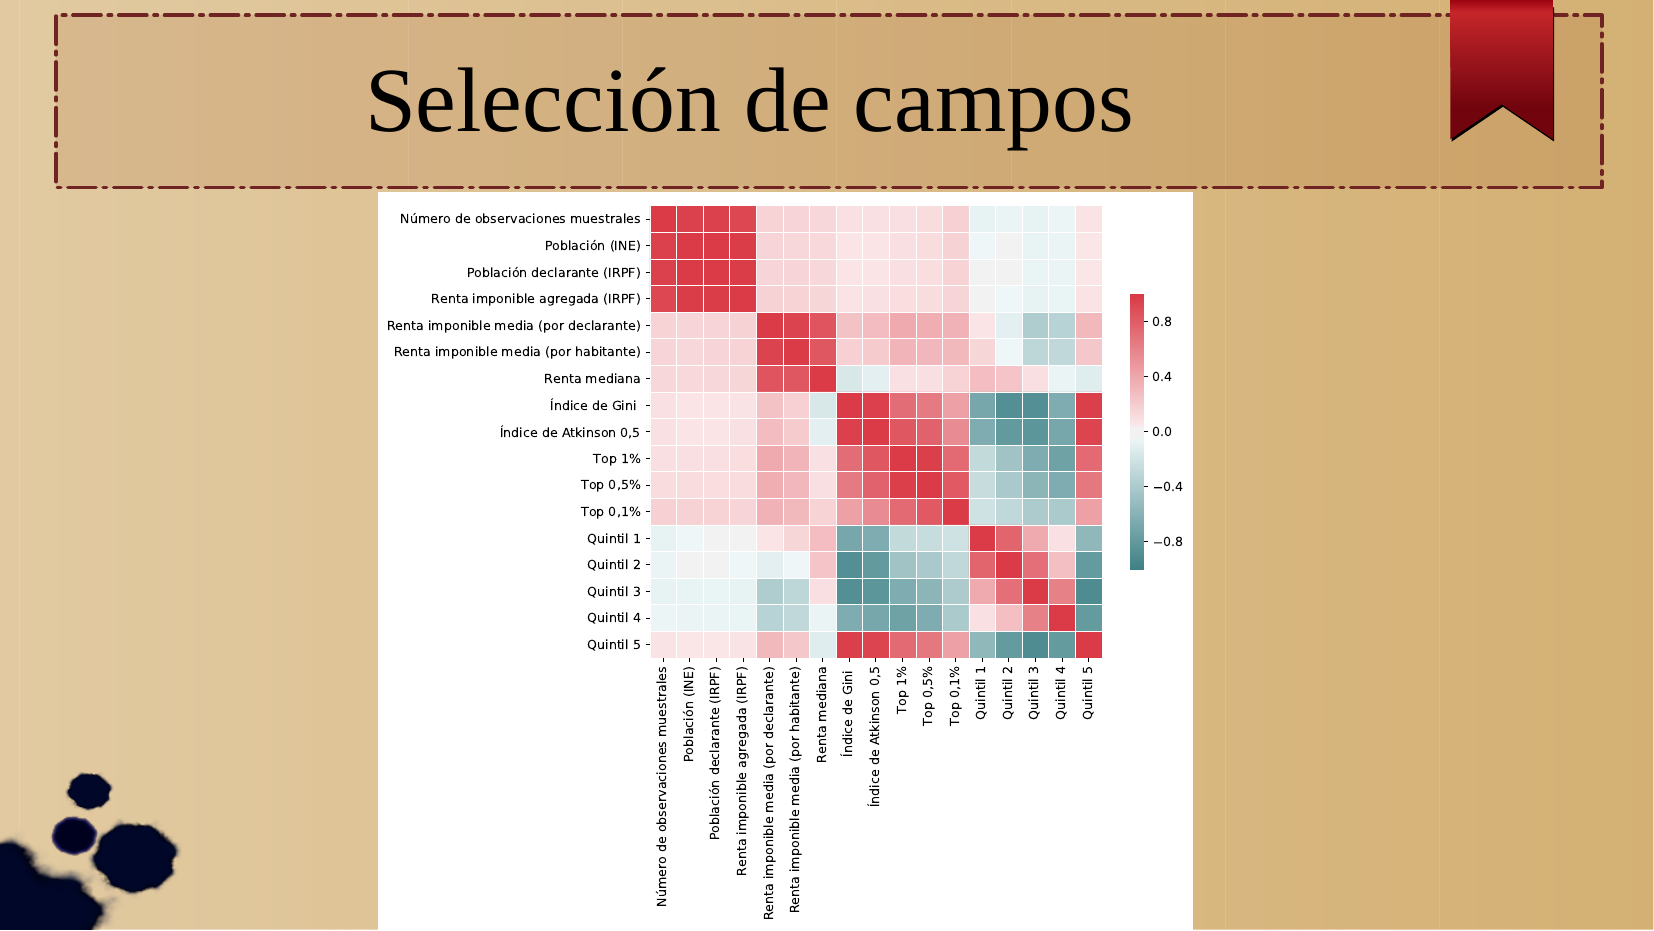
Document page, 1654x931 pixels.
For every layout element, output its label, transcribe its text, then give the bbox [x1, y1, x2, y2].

title Selección de campos [59, 11, 1441, 189]
picture [377, 192, 1193, 931]
